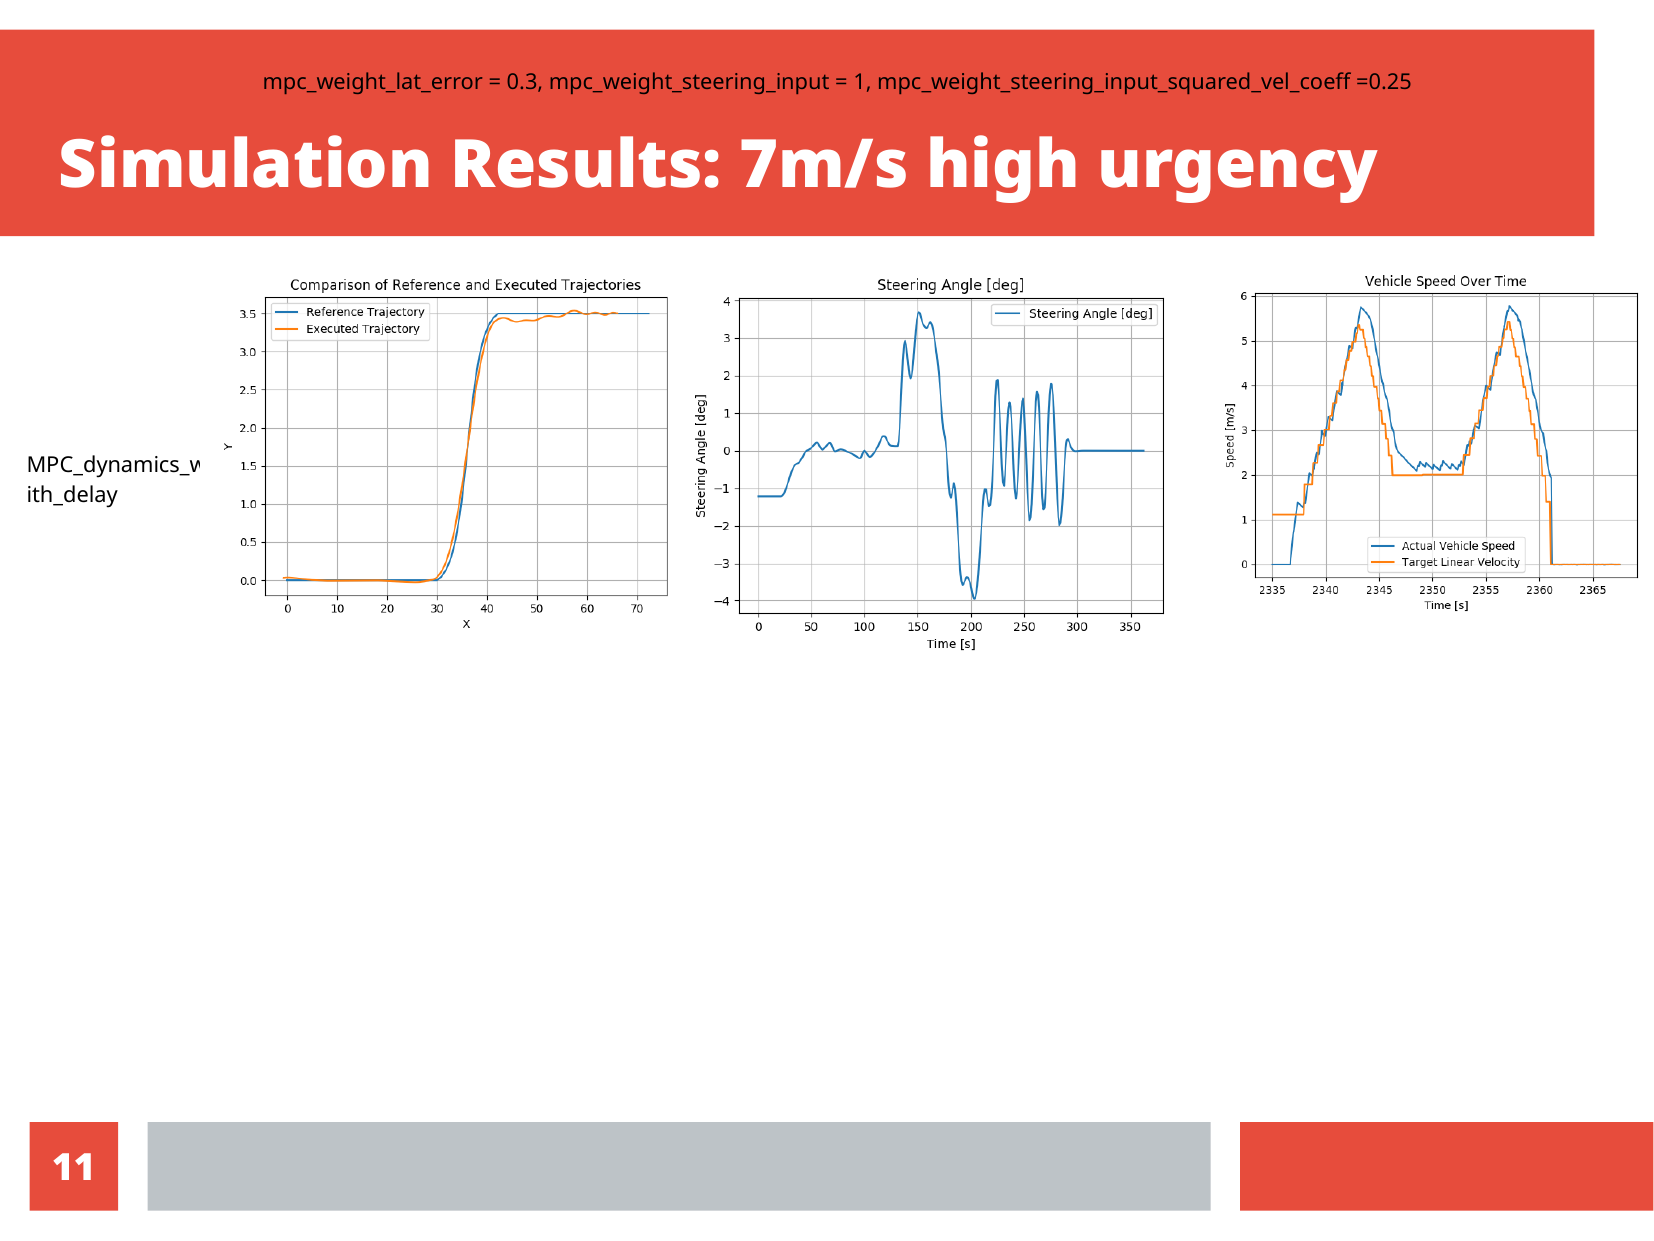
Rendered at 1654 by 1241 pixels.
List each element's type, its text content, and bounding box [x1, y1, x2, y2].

text_box mpc_weight_lat_error = 0.3, mpc_weight_steering_input = 1, mpc_weight_steering_input_squared_vel_coeff =0.25 [248, 59, 1430, 125]
text_box MPC_dynamics_with_delay [11, 442, 200, 508]
title Simulation Results: 7m/s high urgency [59, 59, 1595, 207]
picture [200, 248, 1654, 658]
